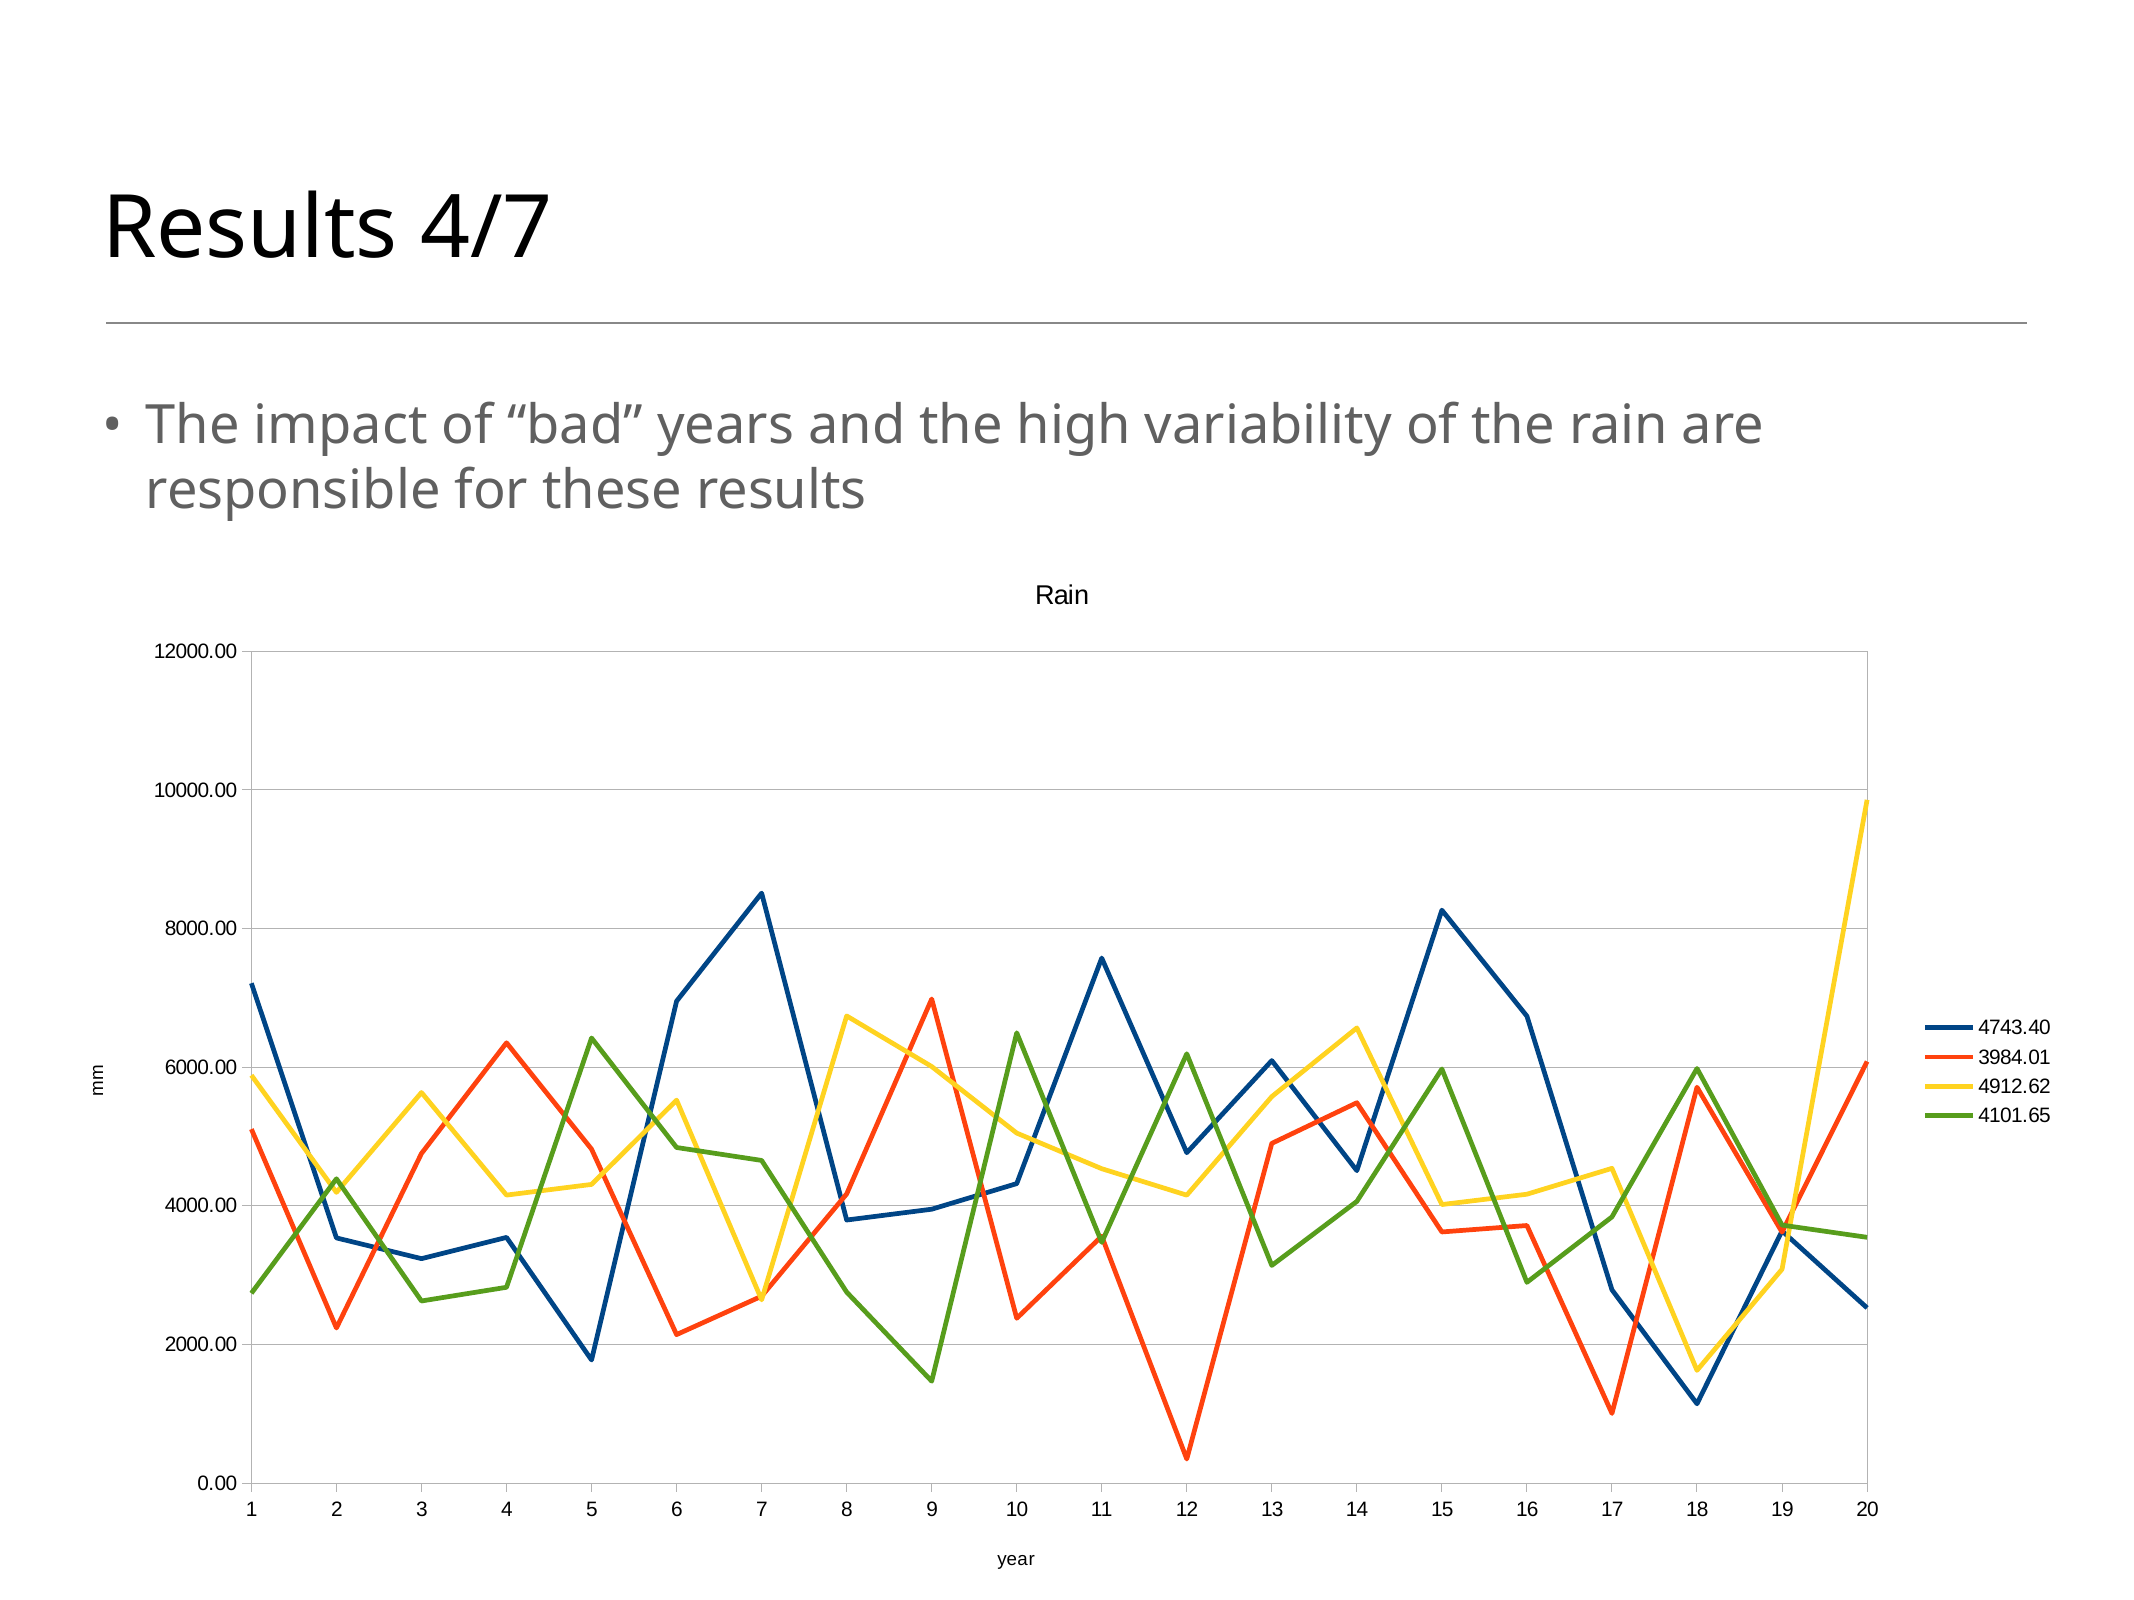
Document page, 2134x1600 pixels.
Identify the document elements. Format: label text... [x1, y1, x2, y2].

title Results 4/7 [93, 54, 2040, 284]
chart [53, 543, 2070, 1600]
list The impact of “bad” years and the high variability of the rain are responsible for these results [93, 381, 2040, 543]
